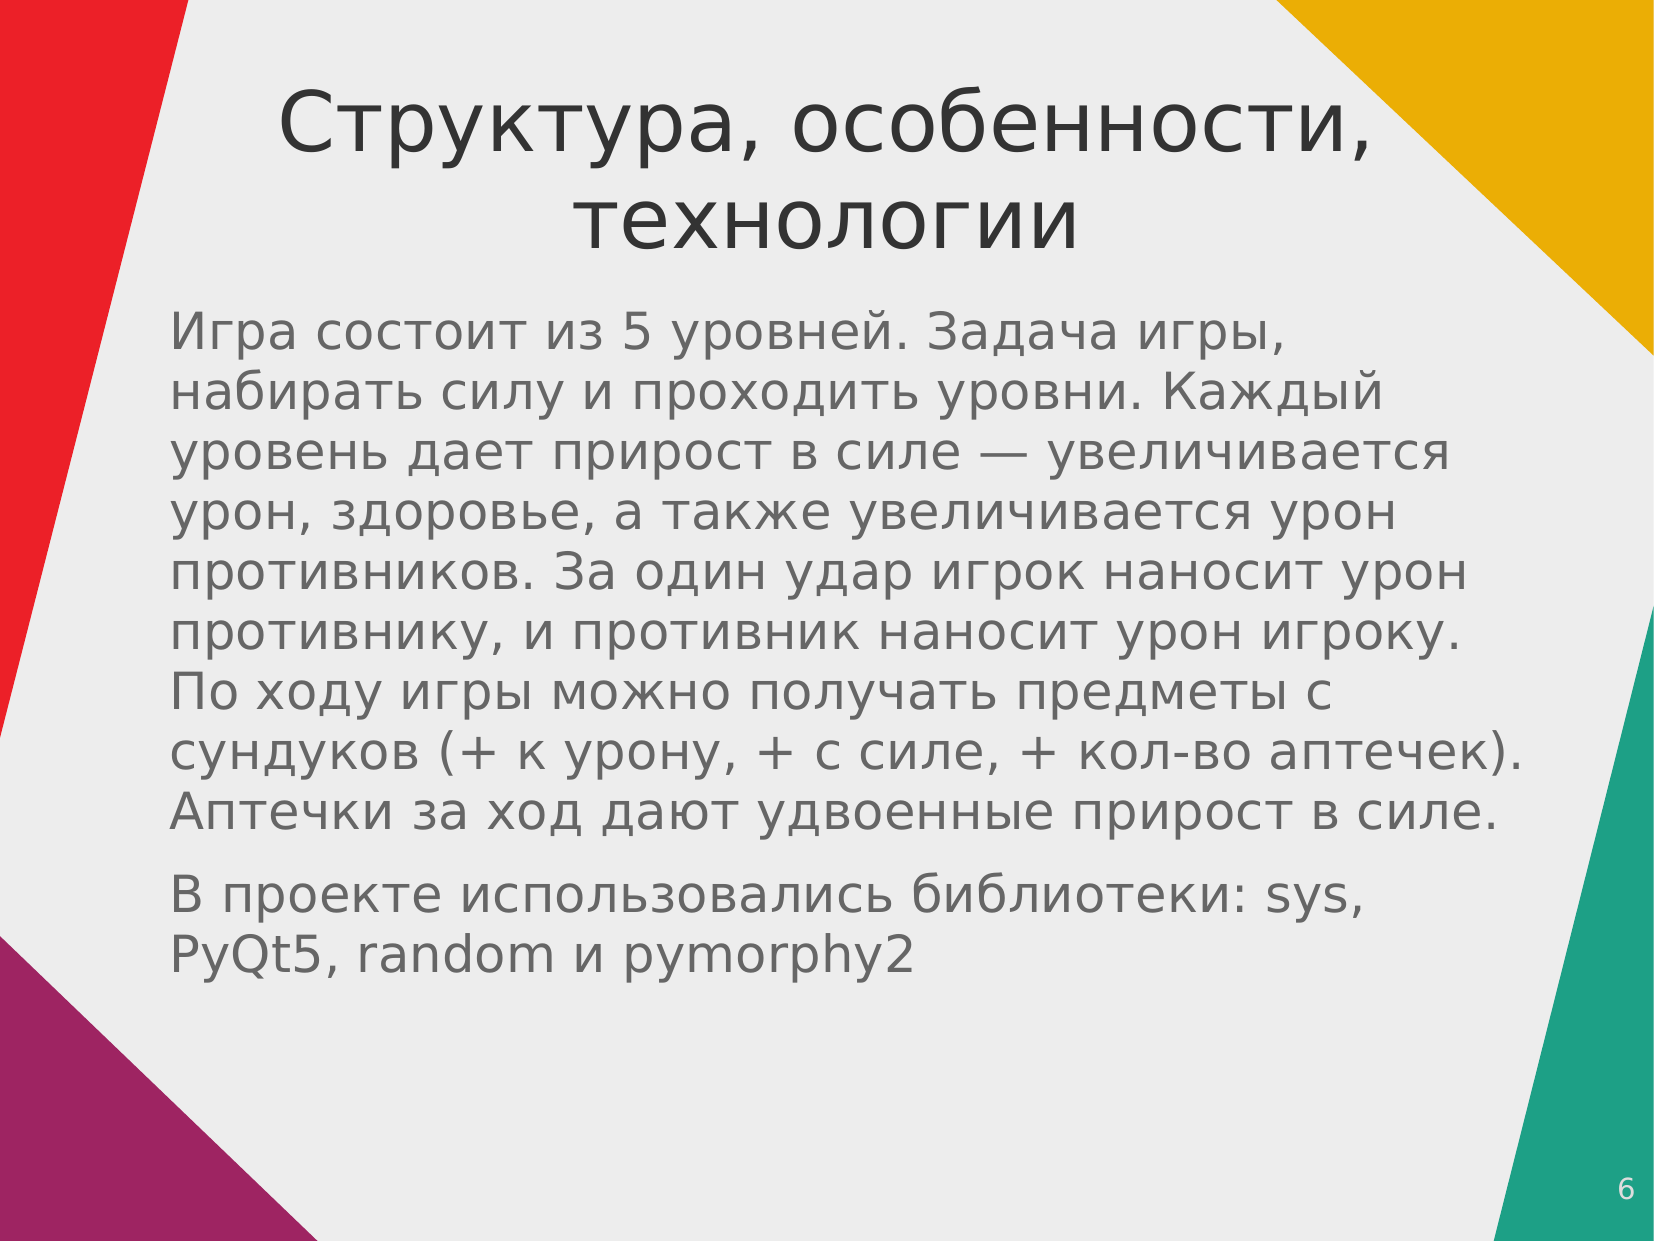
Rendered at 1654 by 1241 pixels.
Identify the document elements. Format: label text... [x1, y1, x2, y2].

title Структура, особенности, технологии [114, 73, 1539, 271]
list Игра состоит из 5 уровней. Задача игры, набирать силу и проходить уровни. Каждый уровень дает прирост в силе — увеличивается урон, здоровье, а также увеличивается урон противников. За один удар игрок наносит урон противнику, и противник наносит урон игроку. По ходу игры можно получать предметы с сундуков (+ к урону, + с силе, + кол-во аптечек). Аптечки за ход дают удвоенные прирост в силе. В проекте использовались библиотеки: sys, PyQt5, random и pymorphy2 [114, 302, 1539, 1033]
